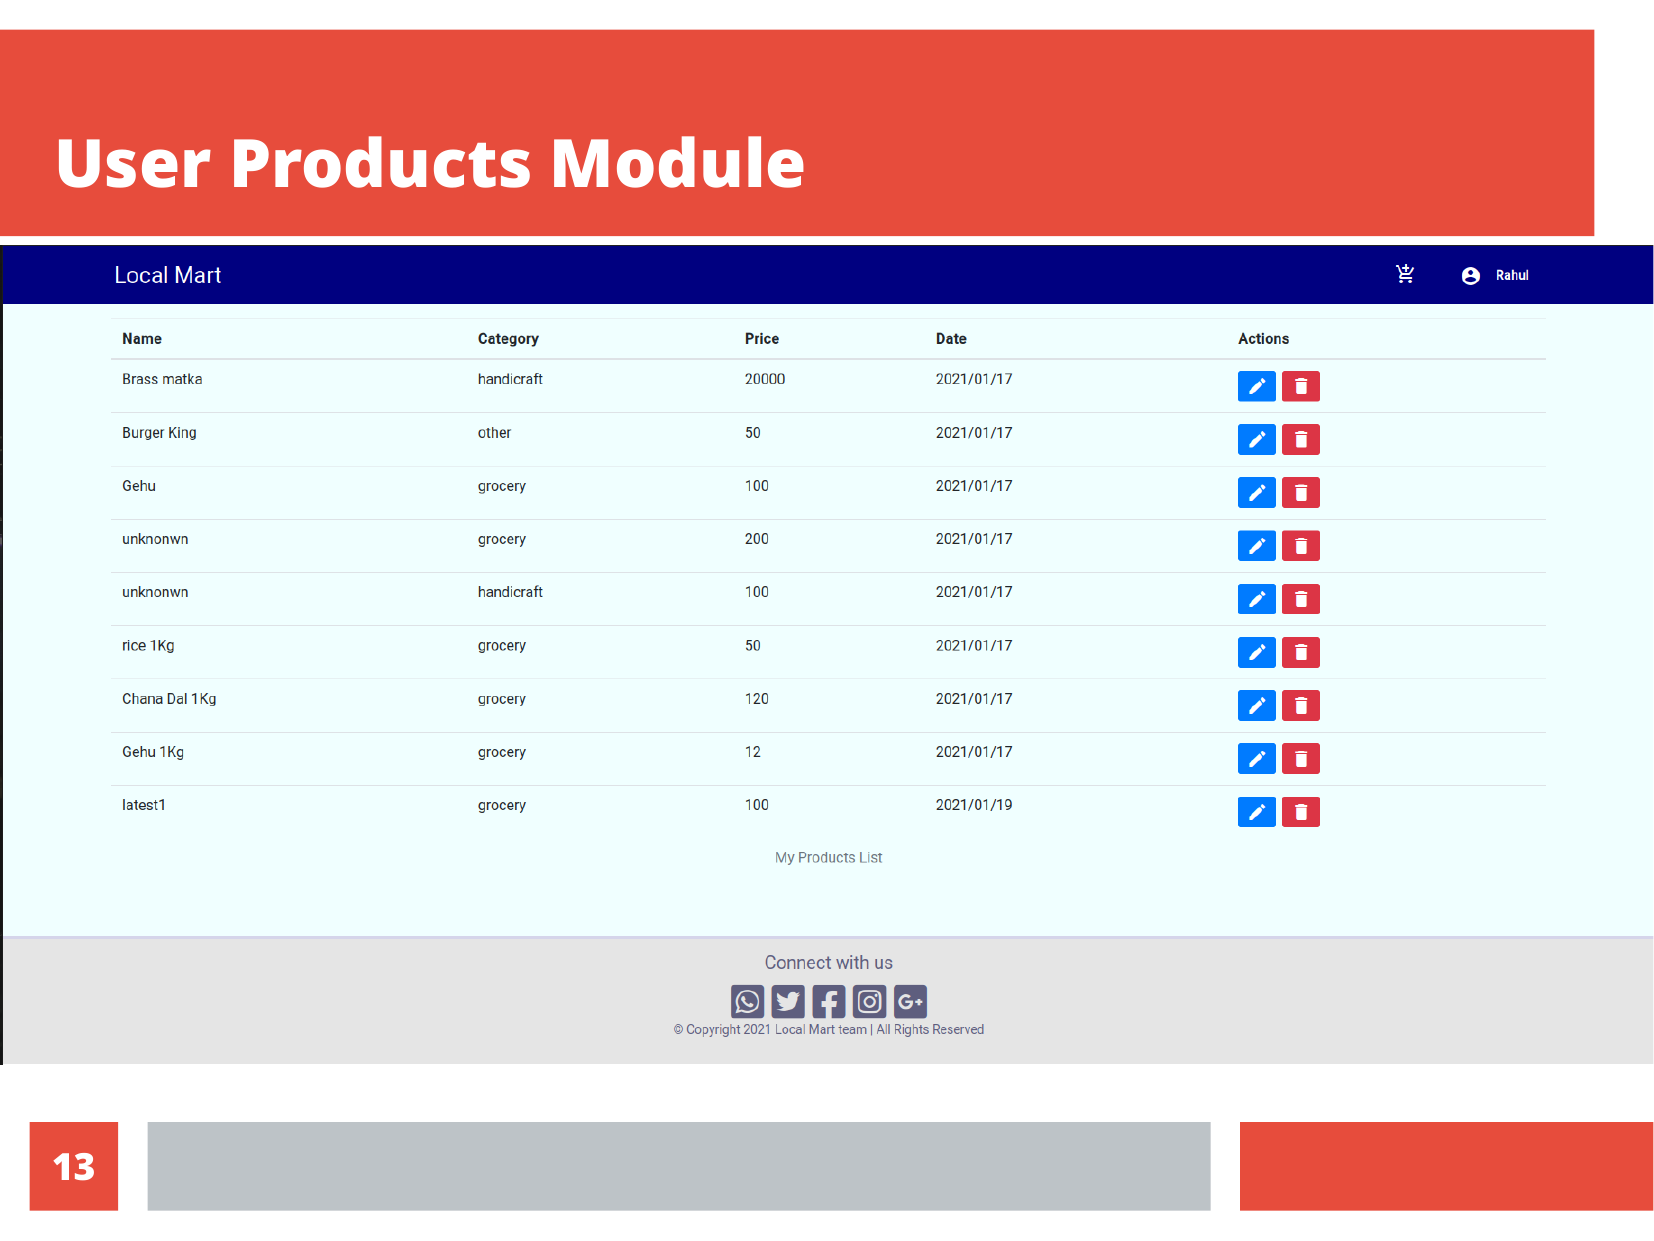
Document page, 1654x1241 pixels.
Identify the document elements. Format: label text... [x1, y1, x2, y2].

picture [0, 245, 1654, 1066]
title User Products Module [54, 59, 1591, 207]
